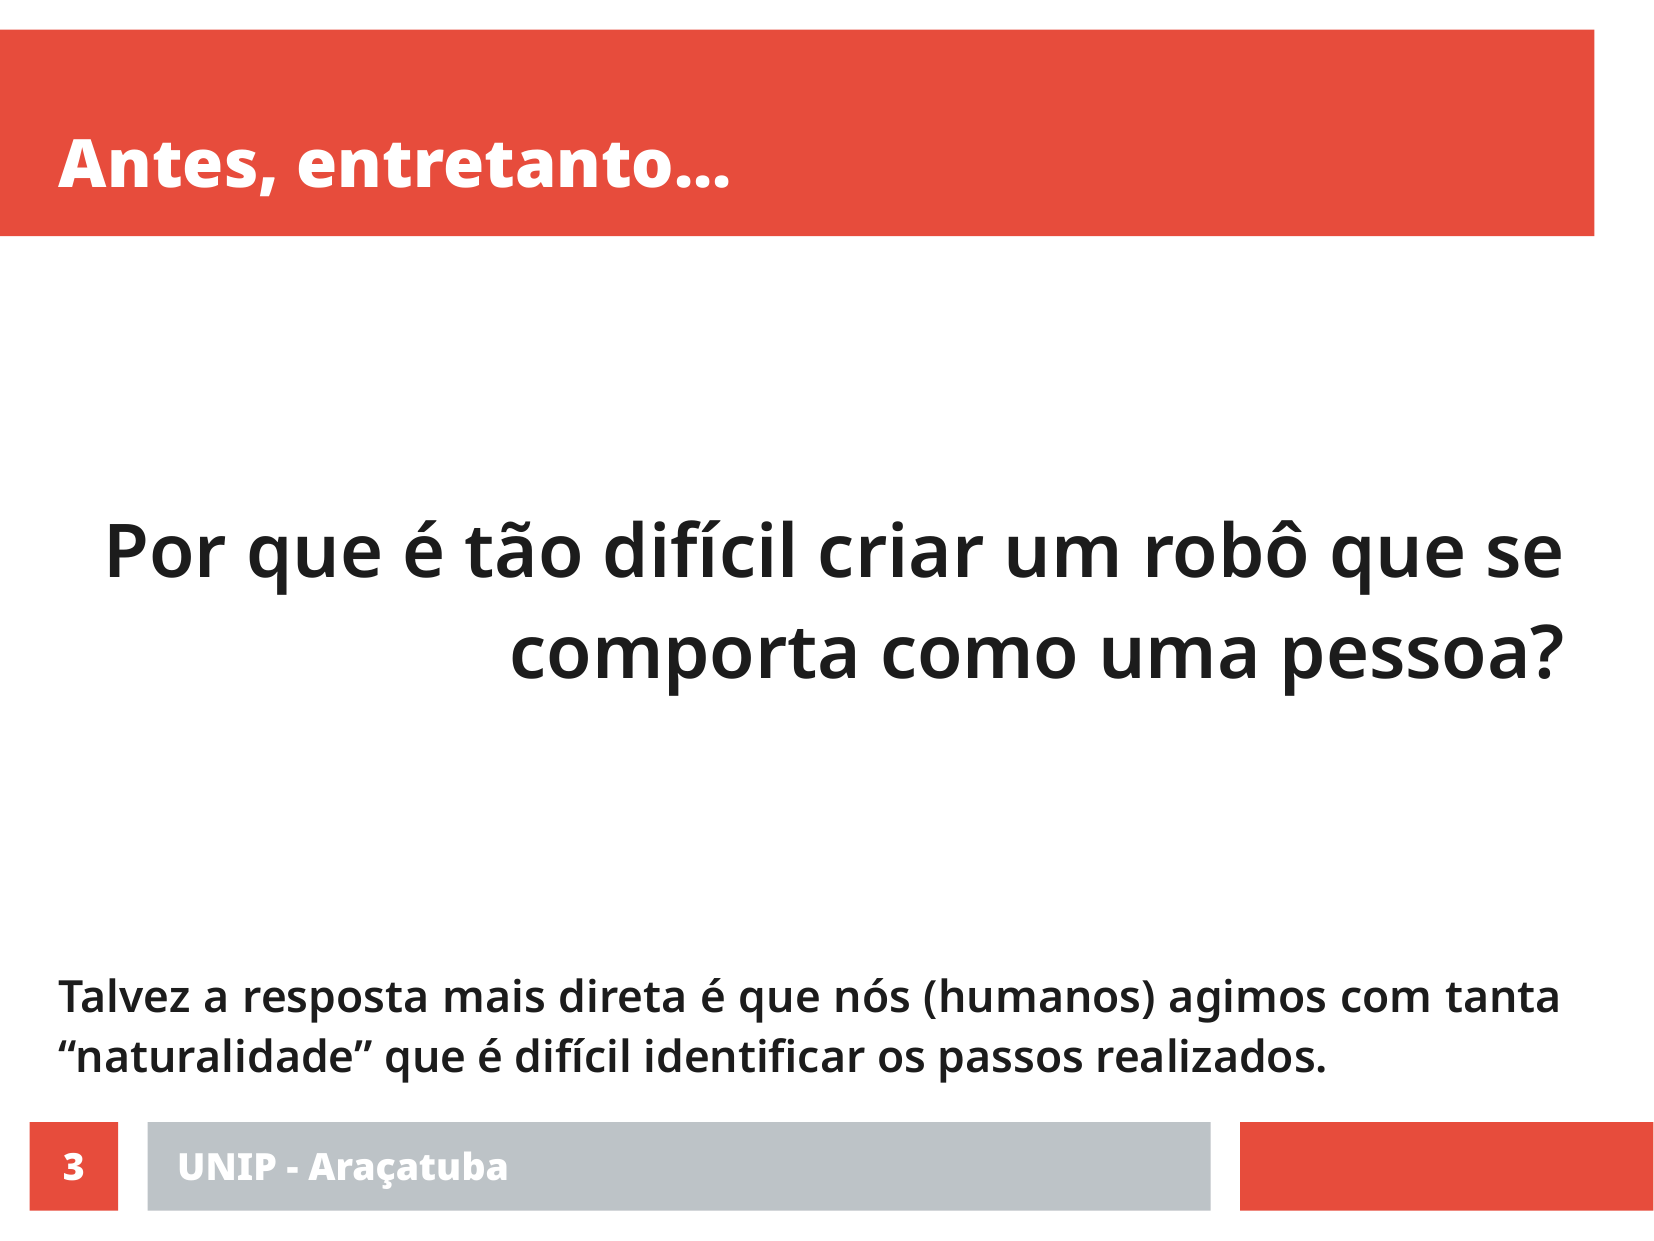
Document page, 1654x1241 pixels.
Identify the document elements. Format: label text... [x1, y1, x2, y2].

list Por que é tão difícil criar um robô que se comporta como uma pessoa? Talvez a resposta mais direta é que nós (humanos) agimos com tanta “naturalidade” que é difícil identificar os passos realizados. [59, 324, 1565, 1093]
title Antes, entretanto... [59, 59, 1595, 207]
